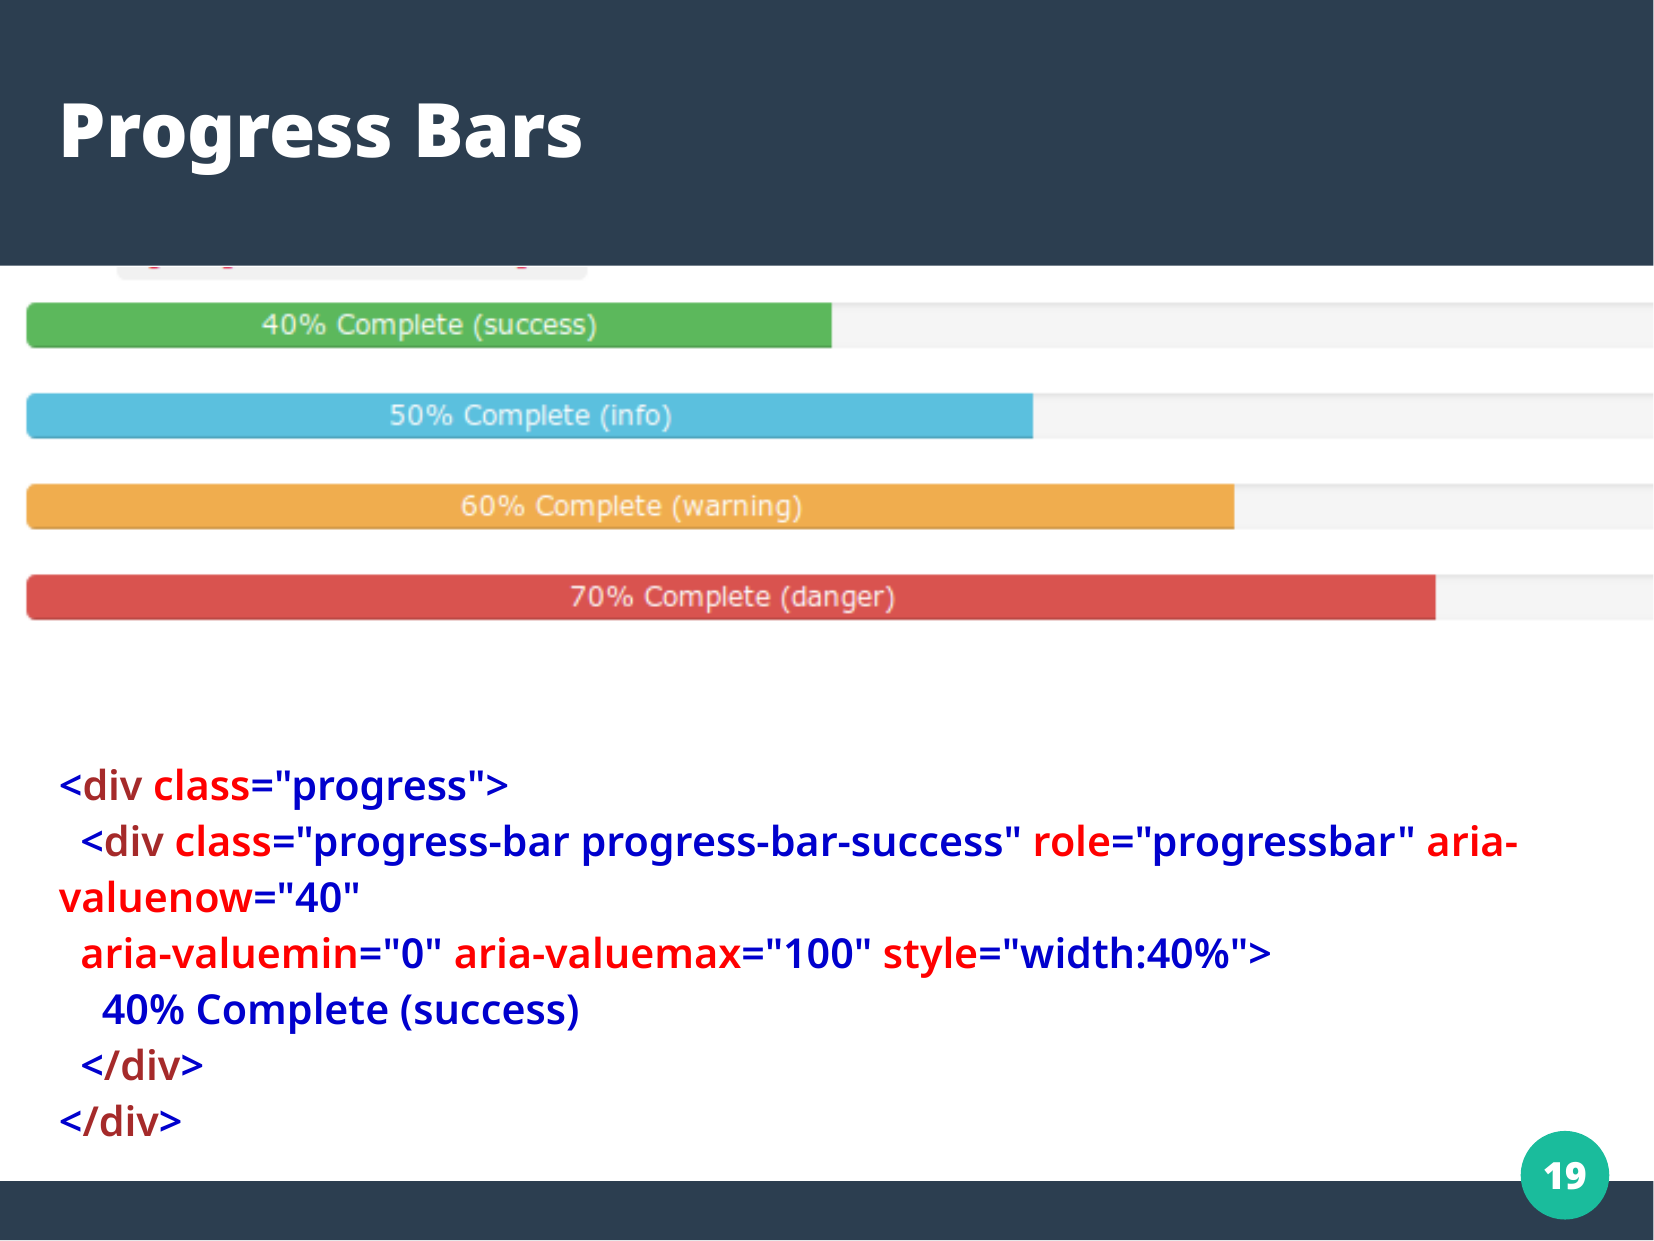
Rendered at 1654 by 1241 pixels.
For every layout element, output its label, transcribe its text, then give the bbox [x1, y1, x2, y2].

title Progress Bars [59, 49, 1595, 207]
list <div class="progress"> <div class="progress-bar progress-bar-success" role="progressbar" aria-valuenow="40" aria-valuemin="0" aria-valuemax="100" style="width:40%"> 40% Complete (success) </div> </div> [59, 756, 1595, 1151]
picture [9, 267, 1654, 650]
